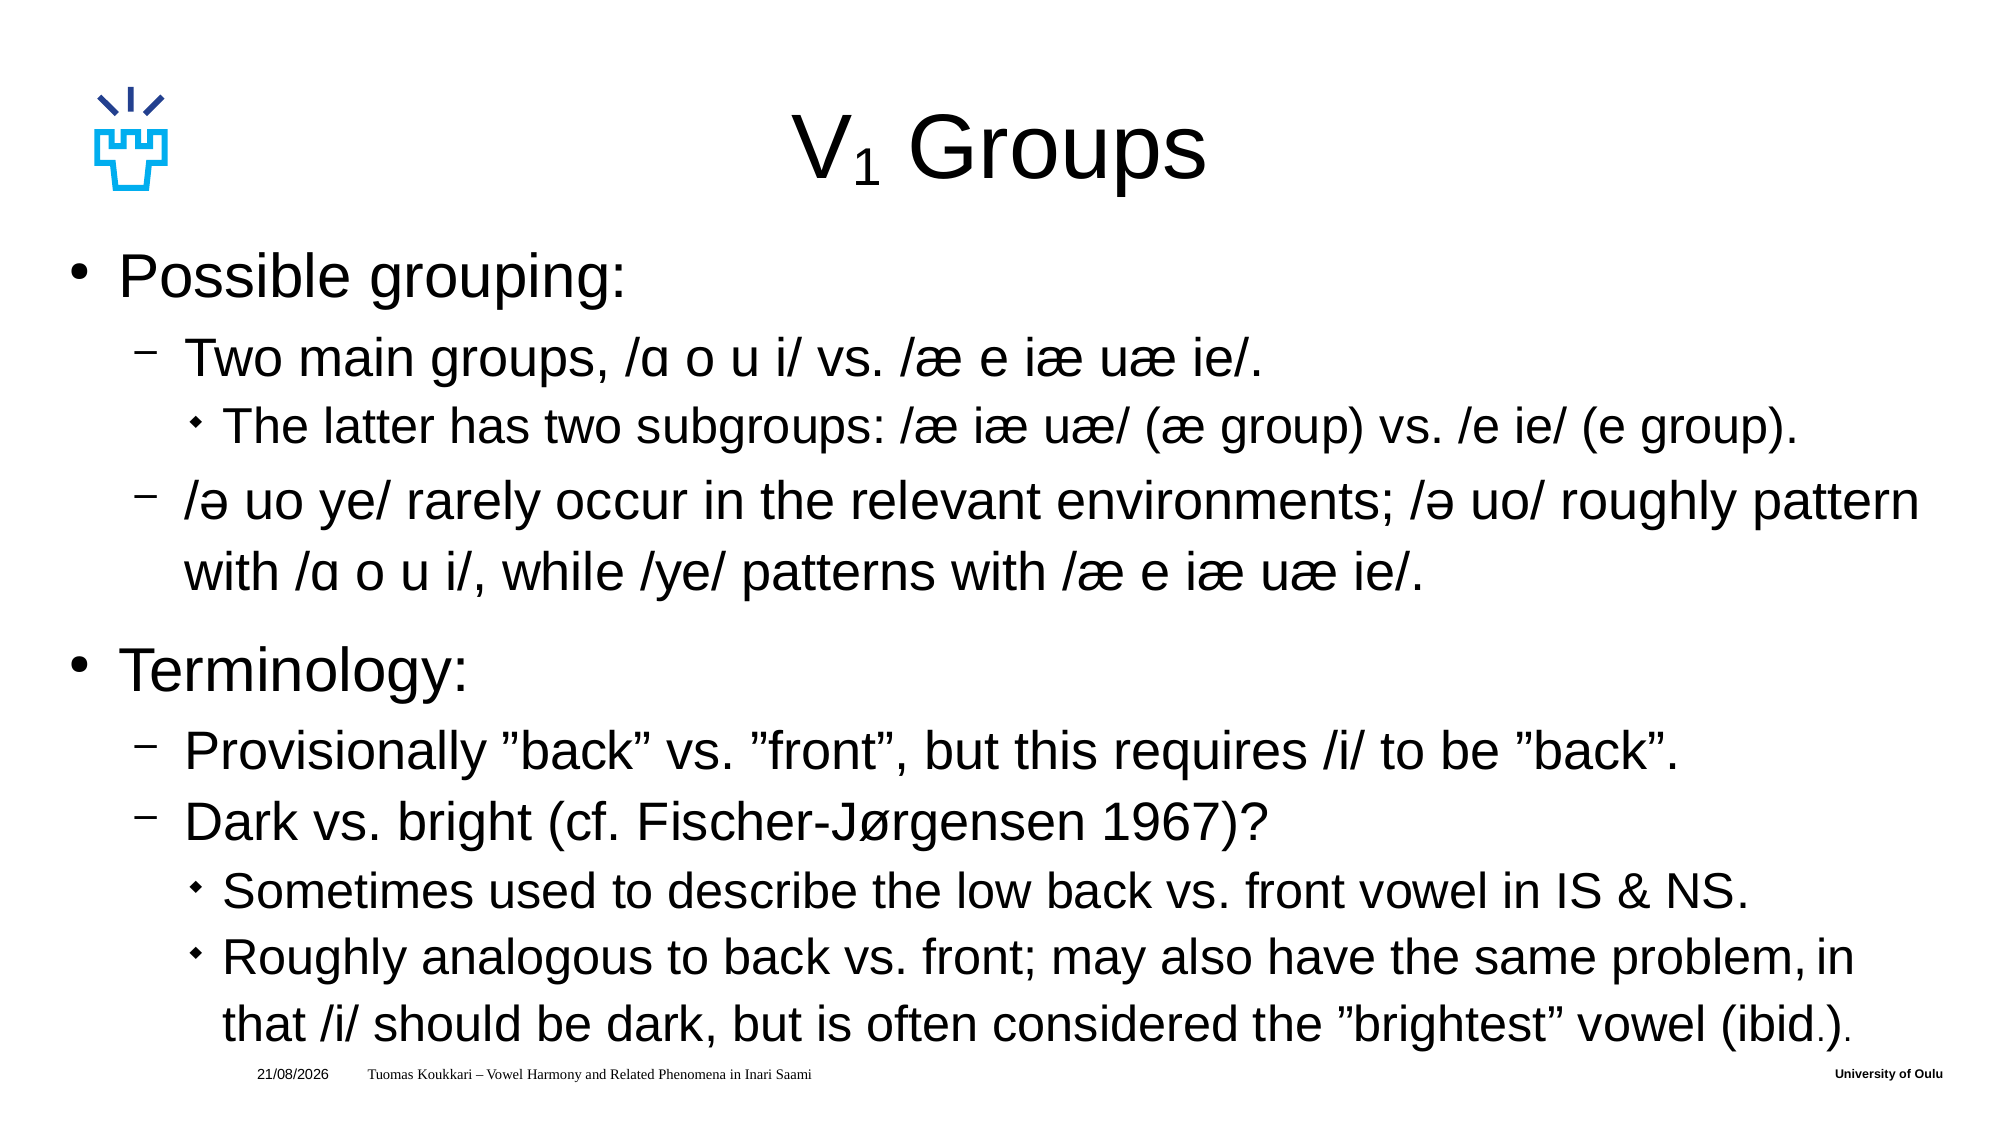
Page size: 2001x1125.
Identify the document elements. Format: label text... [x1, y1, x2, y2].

title V1 Groups [306, 44, 1694, 250]
list Possible grouping: Two main groups, /ɑ o u i/ vs. /æ e iæ uæ ie/. The latter has two subgroups: /æ iæ uæ/ (æ group) vs. /e ie/ (e group). /ə uo ye/ rarely occur in the relevant environments; /ə uo/ roughly pattern with /ɑ o u i/, while /ye/ patterns with /æ e iæ uæ ie/. Terminology: Provisionally ”back” vs. ”front”, but this requires /i/ to be ”back”. Dark vs. bright (cf. Fischer-Jørgensen 1967)? Sometimes used to describe the low back vs. front vowel in IS & NS. Roughly analogous to back vs. front; may also have the same problem, in that /i/ should be dark, but is often considered the ”brightest” vowel (ibid.). [52, 235, 1979, 1063]
